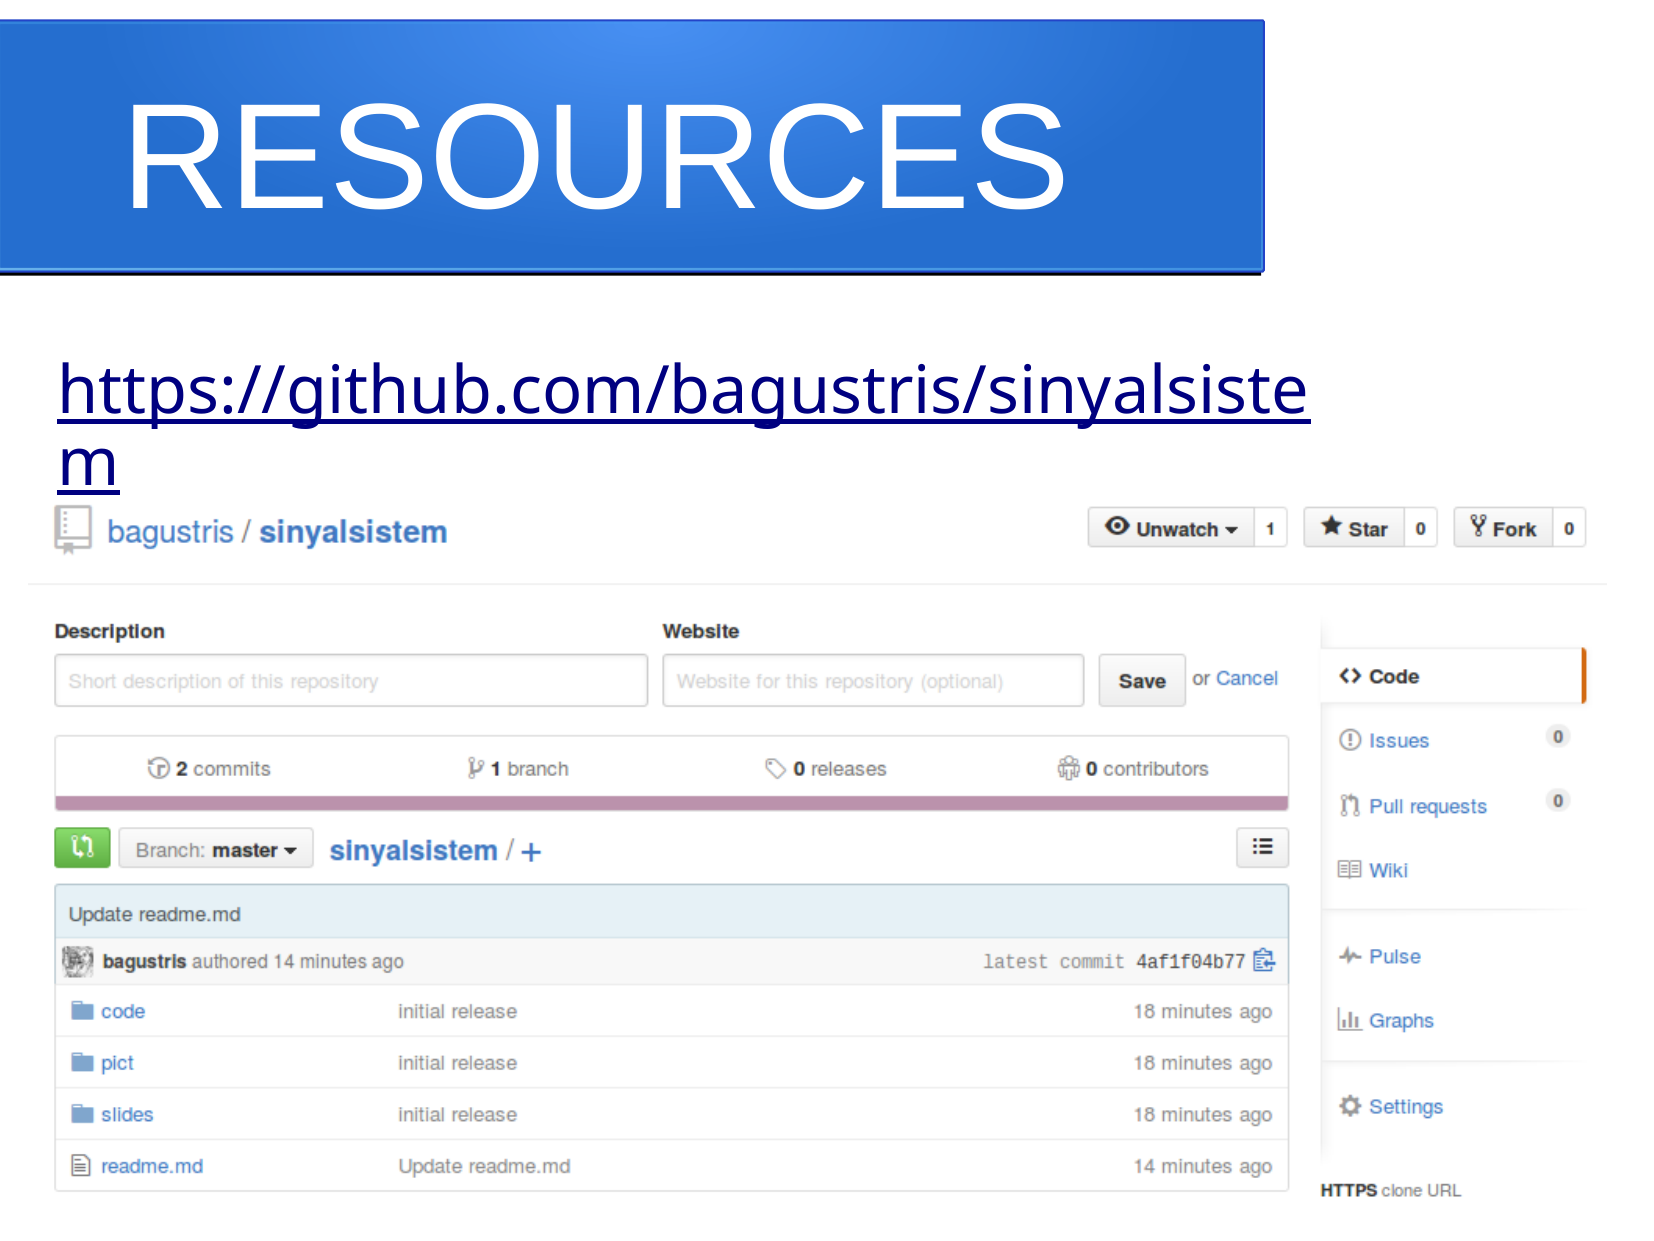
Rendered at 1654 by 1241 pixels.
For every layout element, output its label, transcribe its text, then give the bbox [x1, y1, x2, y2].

picture [28, 496, 1607, 1203]
text_box https://github.com/bagustris/sinyalsistem [42, 335, 1382, 426]
text_box RESOURCES [106, 65, 1086, 249]
